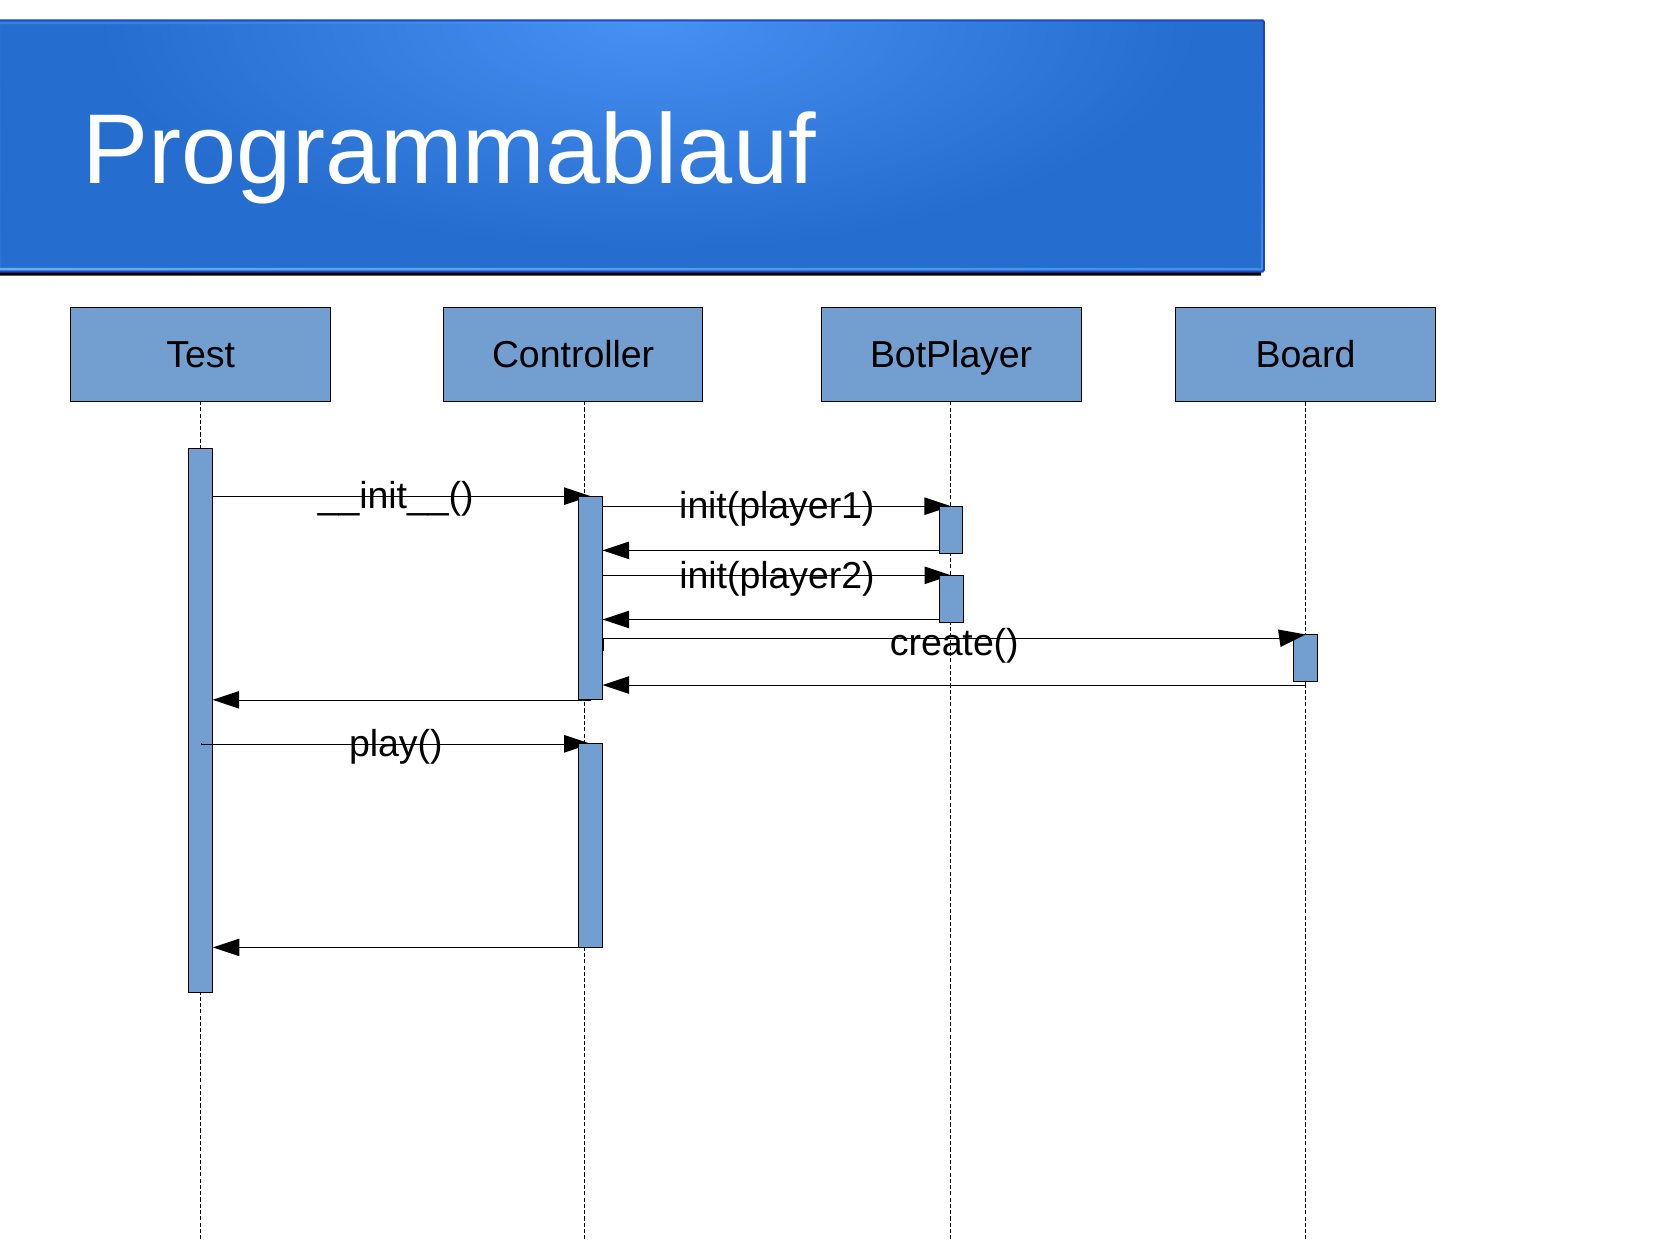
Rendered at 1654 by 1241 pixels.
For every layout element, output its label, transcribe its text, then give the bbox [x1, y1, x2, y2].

text_box [188, 448, 213, 993]
title Programmablauf [82, 47, 1235, 252]
text_box [939, 575, 964, 623]
text_box Test [70, 307, 331, 402]
text_box BotPlayer [821, 307, 1082, 402]
text_box [939, 506, 963, 554]
text_box Controller [443, 307, 703, 402]
text_box [578, 496, 603, 700]
text_box [1293, 634, 1318, 682]
text_box Board [1175, 307, 1436, 402]
text_box [578, 743, 603, 948]
